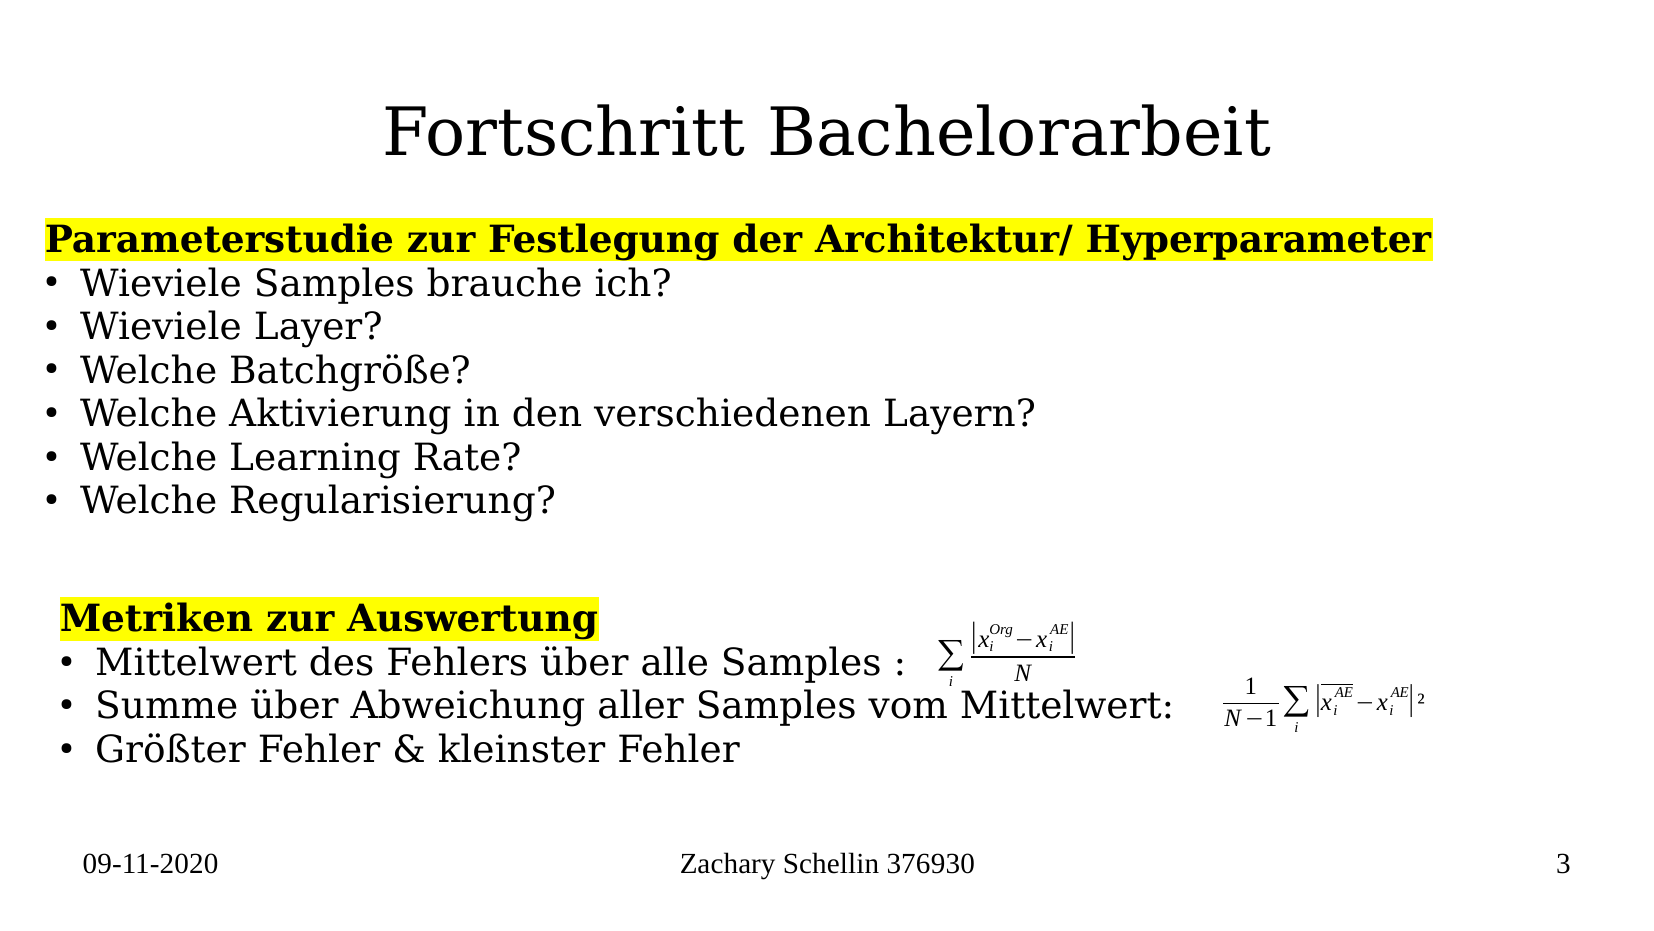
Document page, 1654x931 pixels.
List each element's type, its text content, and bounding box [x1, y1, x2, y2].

chart [930, 620, 1083, 691]
text_box Parameterstudie zur Festlegung der Architektur/ Hyperparameter Wieviele Samples brauche ich? Wieviele Layer? Welche Batchgröße? Welche Aktivierung in den verschiedenen Layern? Welche Learning Rate? Welche Regularisierung? [30, 210, 1606, 662]
title Fortschritt Bachelorarbeit [82, 54, 1571, 210]
chart [1215, 672, 1432, 736]
text_box Metriken zur Auswertung Mittelwert des Fehlers über alle Samples : Summe über Abweichung aller Samples vom Mittelwert: Größter Fehler & kleinster Fehler [45, 589, 1561, 779]
